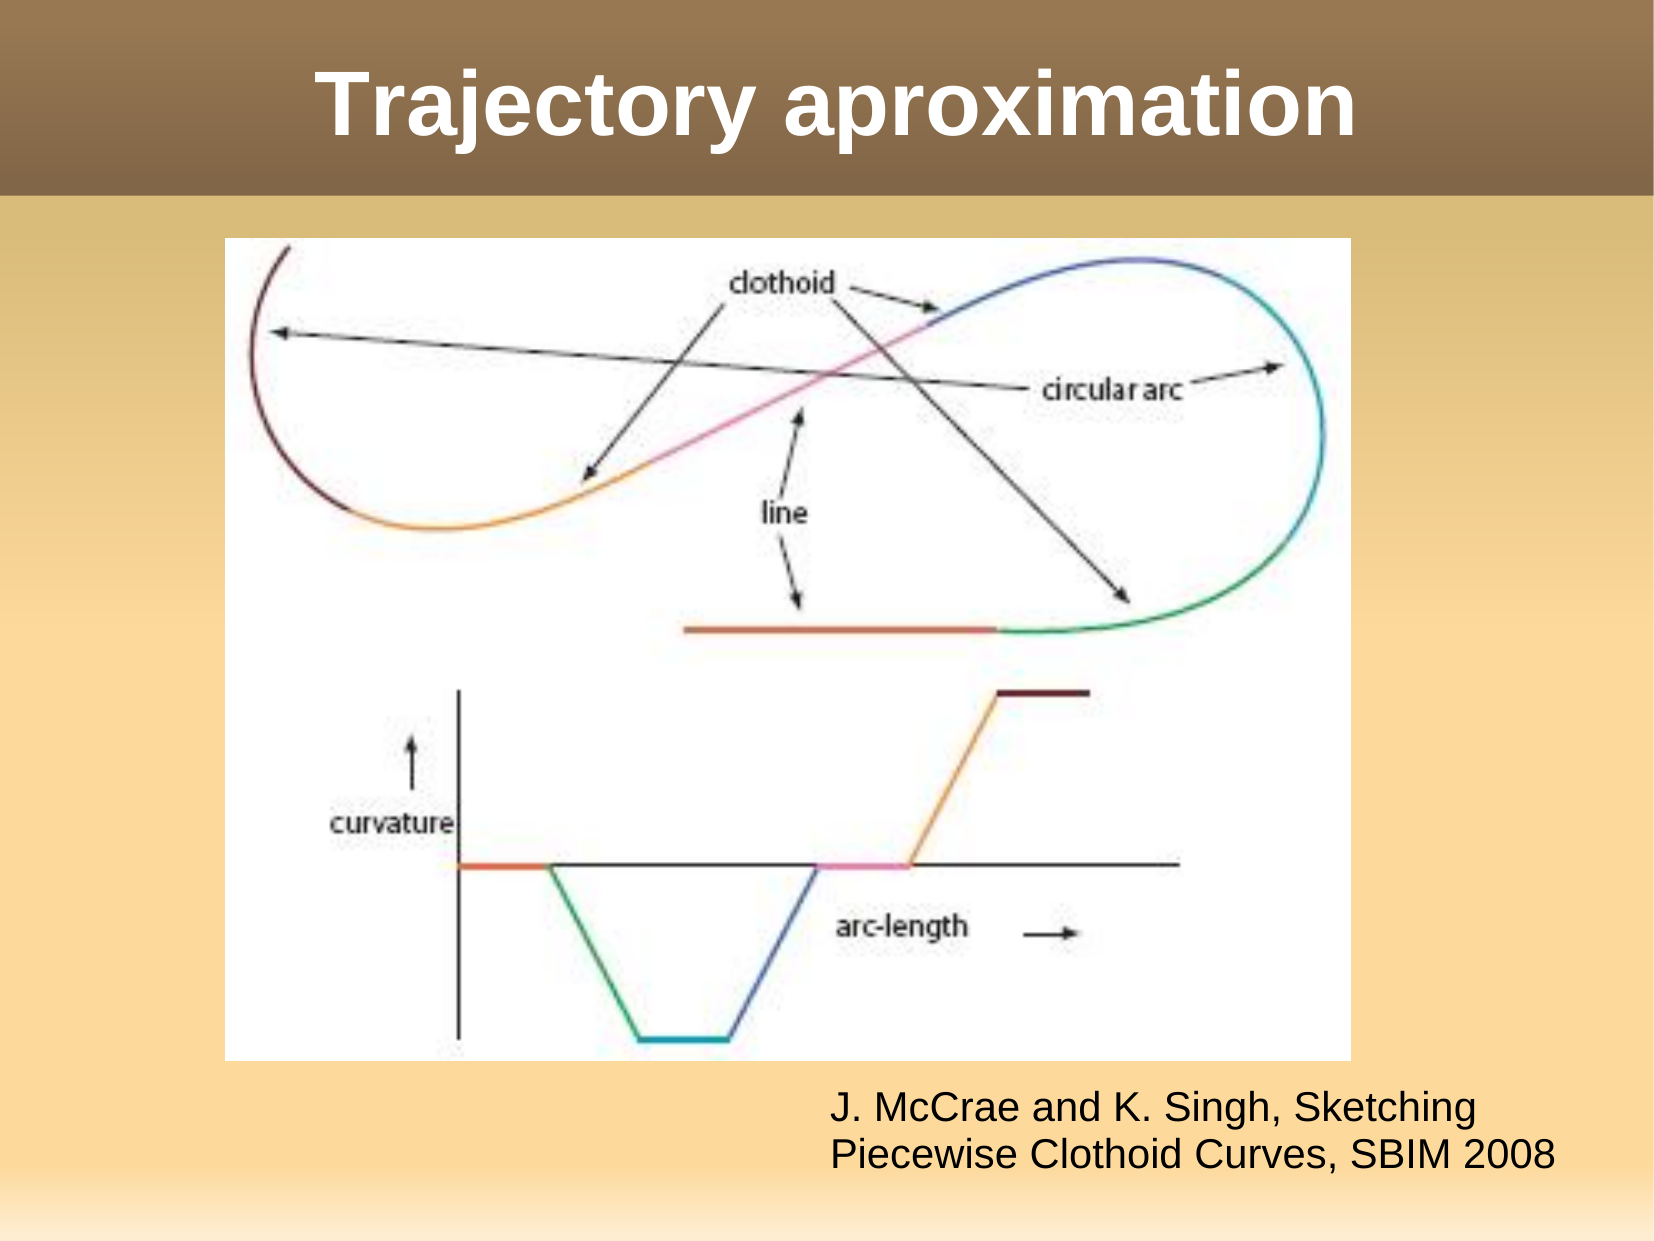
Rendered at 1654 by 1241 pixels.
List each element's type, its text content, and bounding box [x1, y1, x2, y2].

title Trajectory aproximation [76, 0, 1565, 208]
list J. McCrae and K. Singh, Sketching Piecewise Clothoid Curves, SBIM 2008 [759, 1084, 1565, 1233]
picture [0, 0, 1654, 1241]
